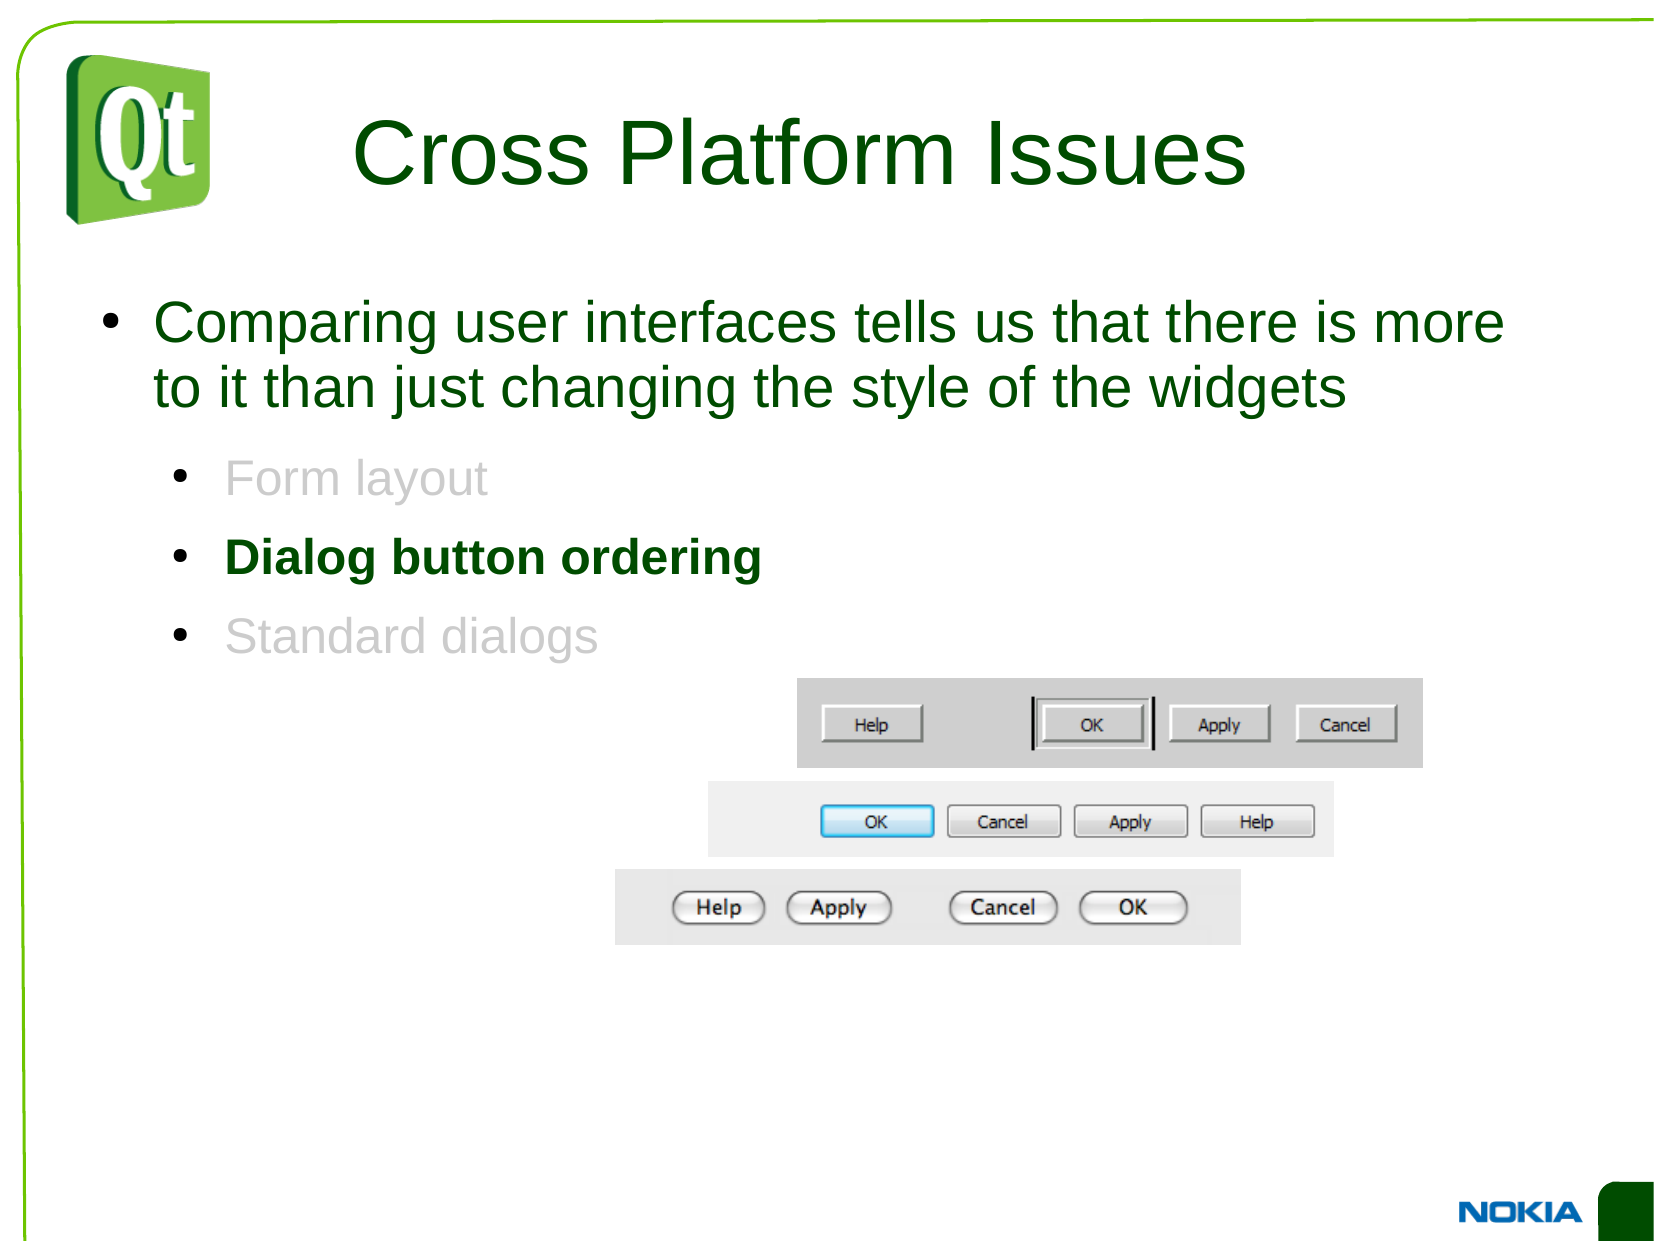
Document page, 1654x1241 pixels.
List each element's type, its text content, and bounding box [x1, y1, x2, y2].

list Comparing user interfaces tells us that there is more to it than just changing the style of the widgets Form layout Dialog button ordering Standard dialogs [82, 290, 1571, 1094]
title Cross Platform Issues [263, 49, 1339, 257]
picture [615, 869, 1241, 945]
picture [1459, 1201, 1583, 1223]
picture [708, 781, 1334, 857]
picture [797, 678, 1423, 768]
picture [66, 55, 210, 225]
